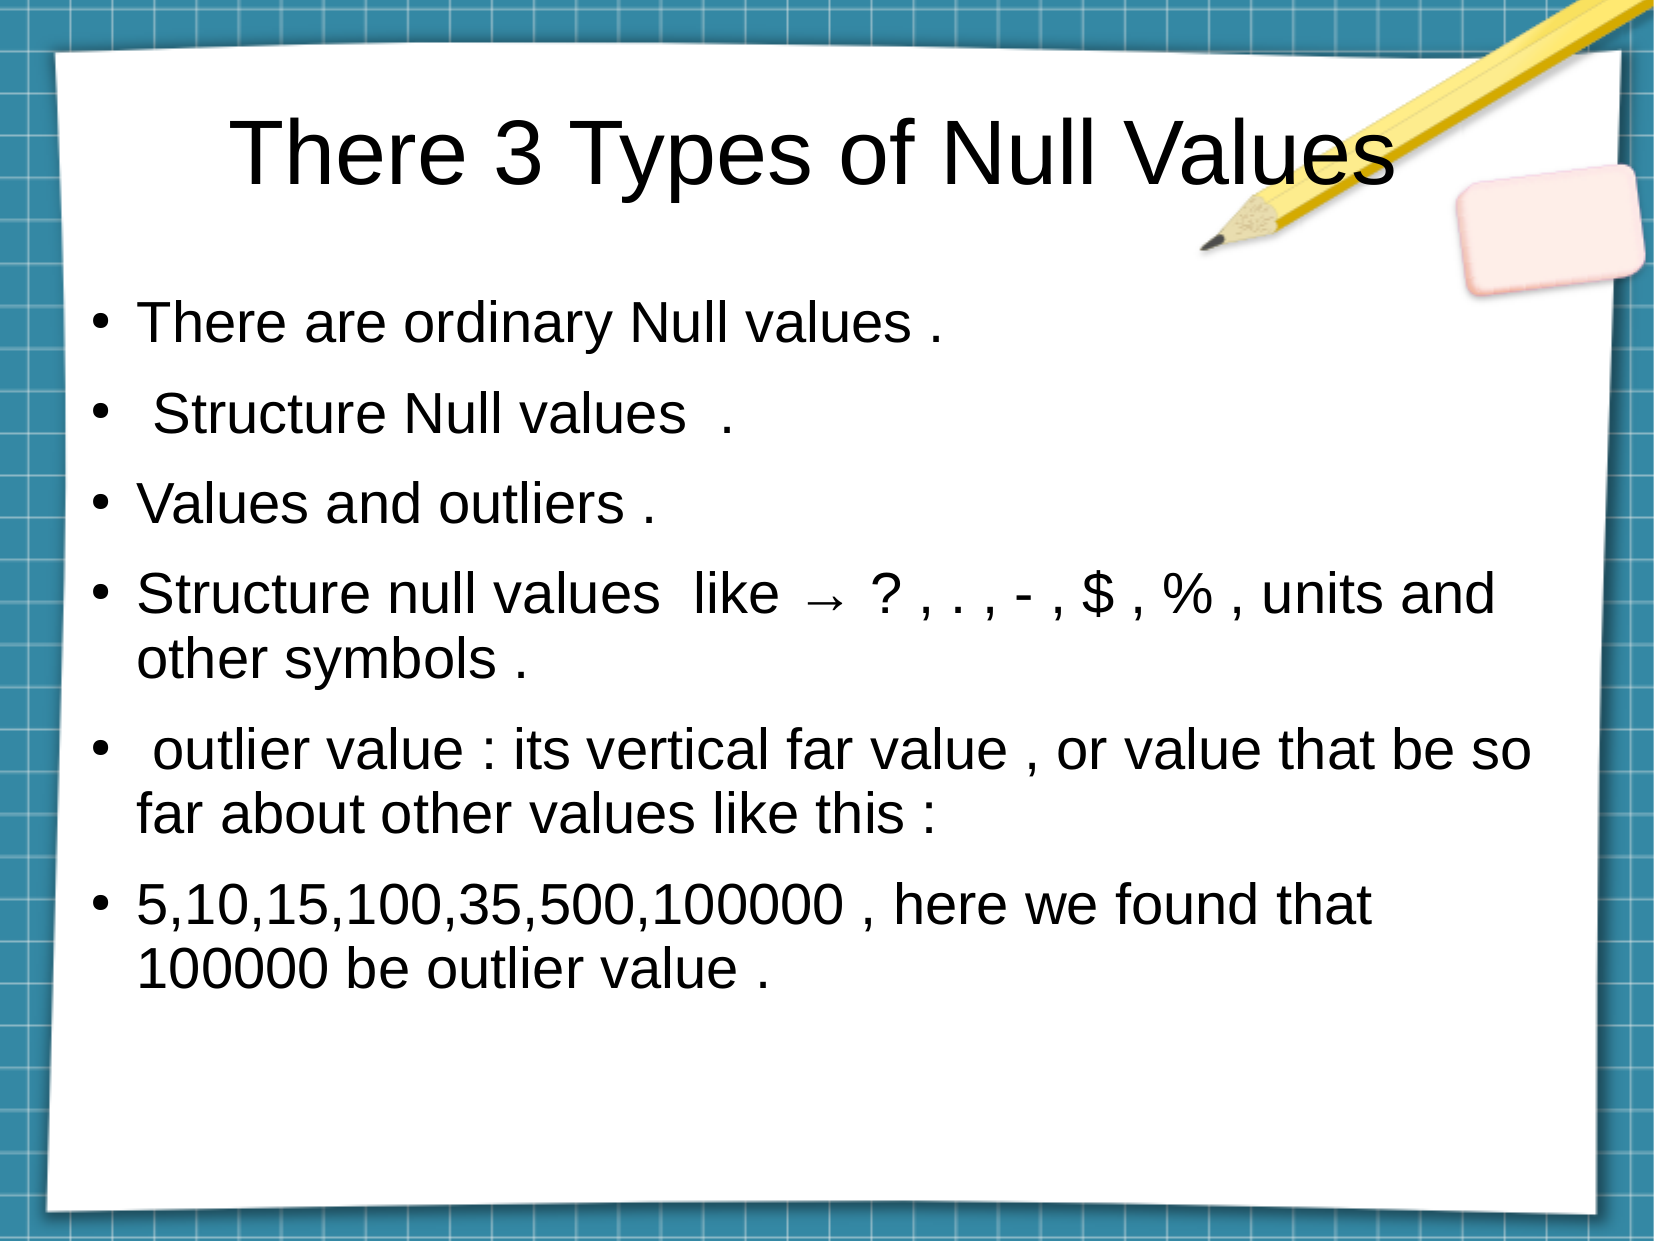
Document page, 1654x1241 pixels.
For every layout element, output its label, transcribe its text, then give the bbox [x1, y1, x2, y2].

title There 3 Types of Null Values [82, 49, 1571, 257]
picture [0, 0, 1654, 1241]
list There are ordinary Null values . Structure Null values . Values and outliers . Structure null values like → ? , . , - , $ , % , units and other symbols . outlier value : its vertical far value , or value that be so far about other values like this : 5,10,15,100,35,500,100000 , here we found that 100000 be outlier value . [75, 290, 1564, 1010]
